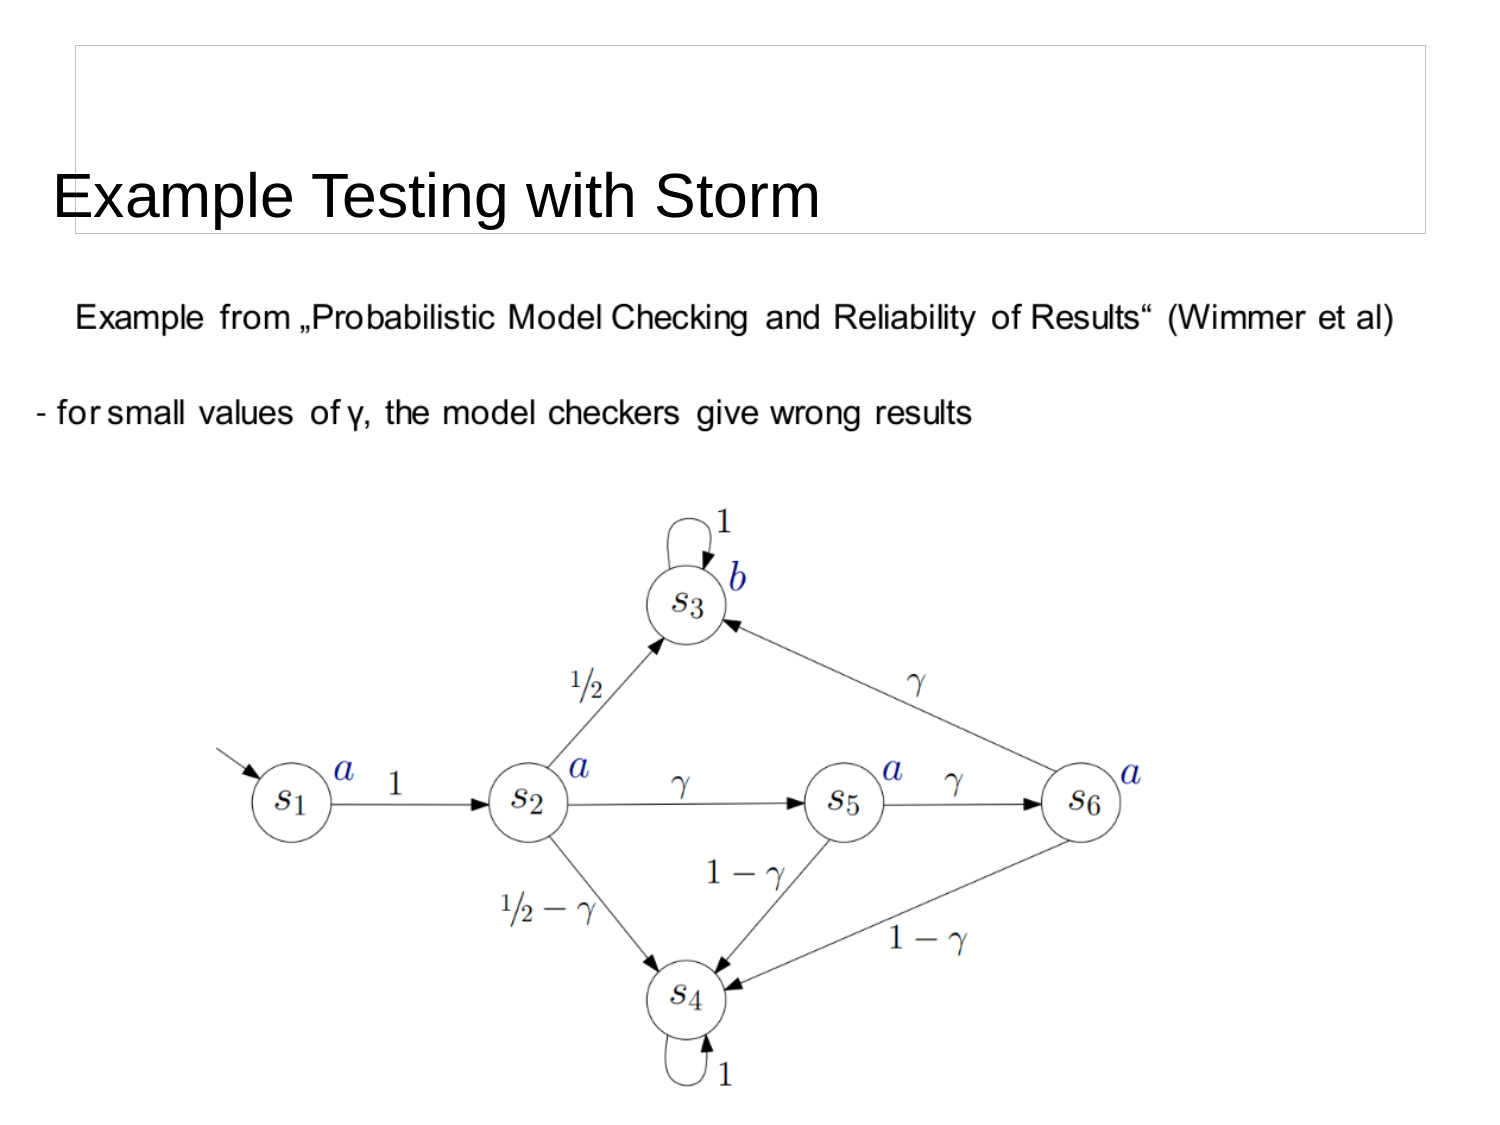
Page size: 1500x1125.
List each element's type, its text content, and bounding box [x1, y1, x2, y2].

picture [0, 254, 1500, 1125]
title Example Testing with Storm [52, 163, 1449, 231]
